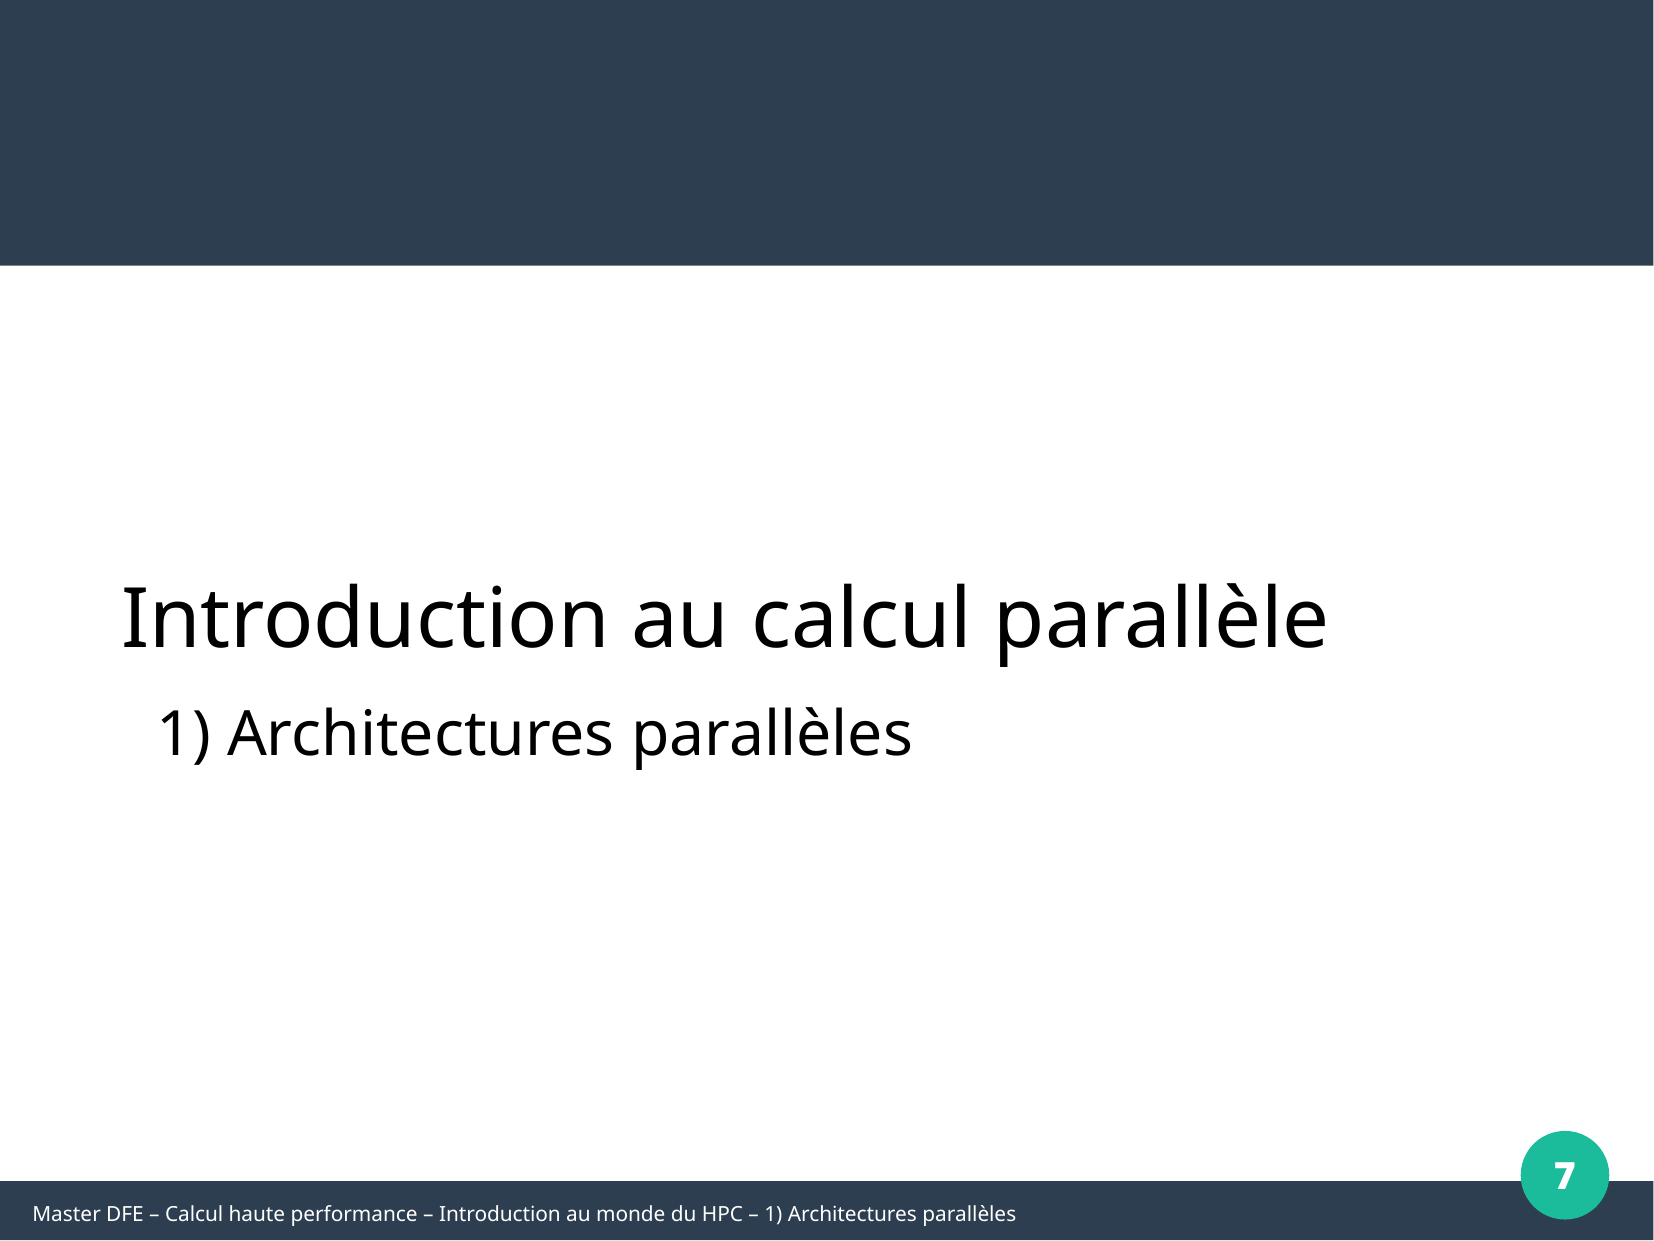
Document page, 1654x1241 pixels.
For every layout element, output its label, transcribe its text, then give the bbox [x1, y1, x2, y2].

text_box Introduction au calcul parallèle [70, 551, 1583, 792]
text_box Master DFE – Calcul haute performance – Introduction au monde du HPC – 1) Architectures parallèles [17, 1191, 1436, 1235]
text_box 1) Architectures parallèles [141, 681, 1607, 815]
